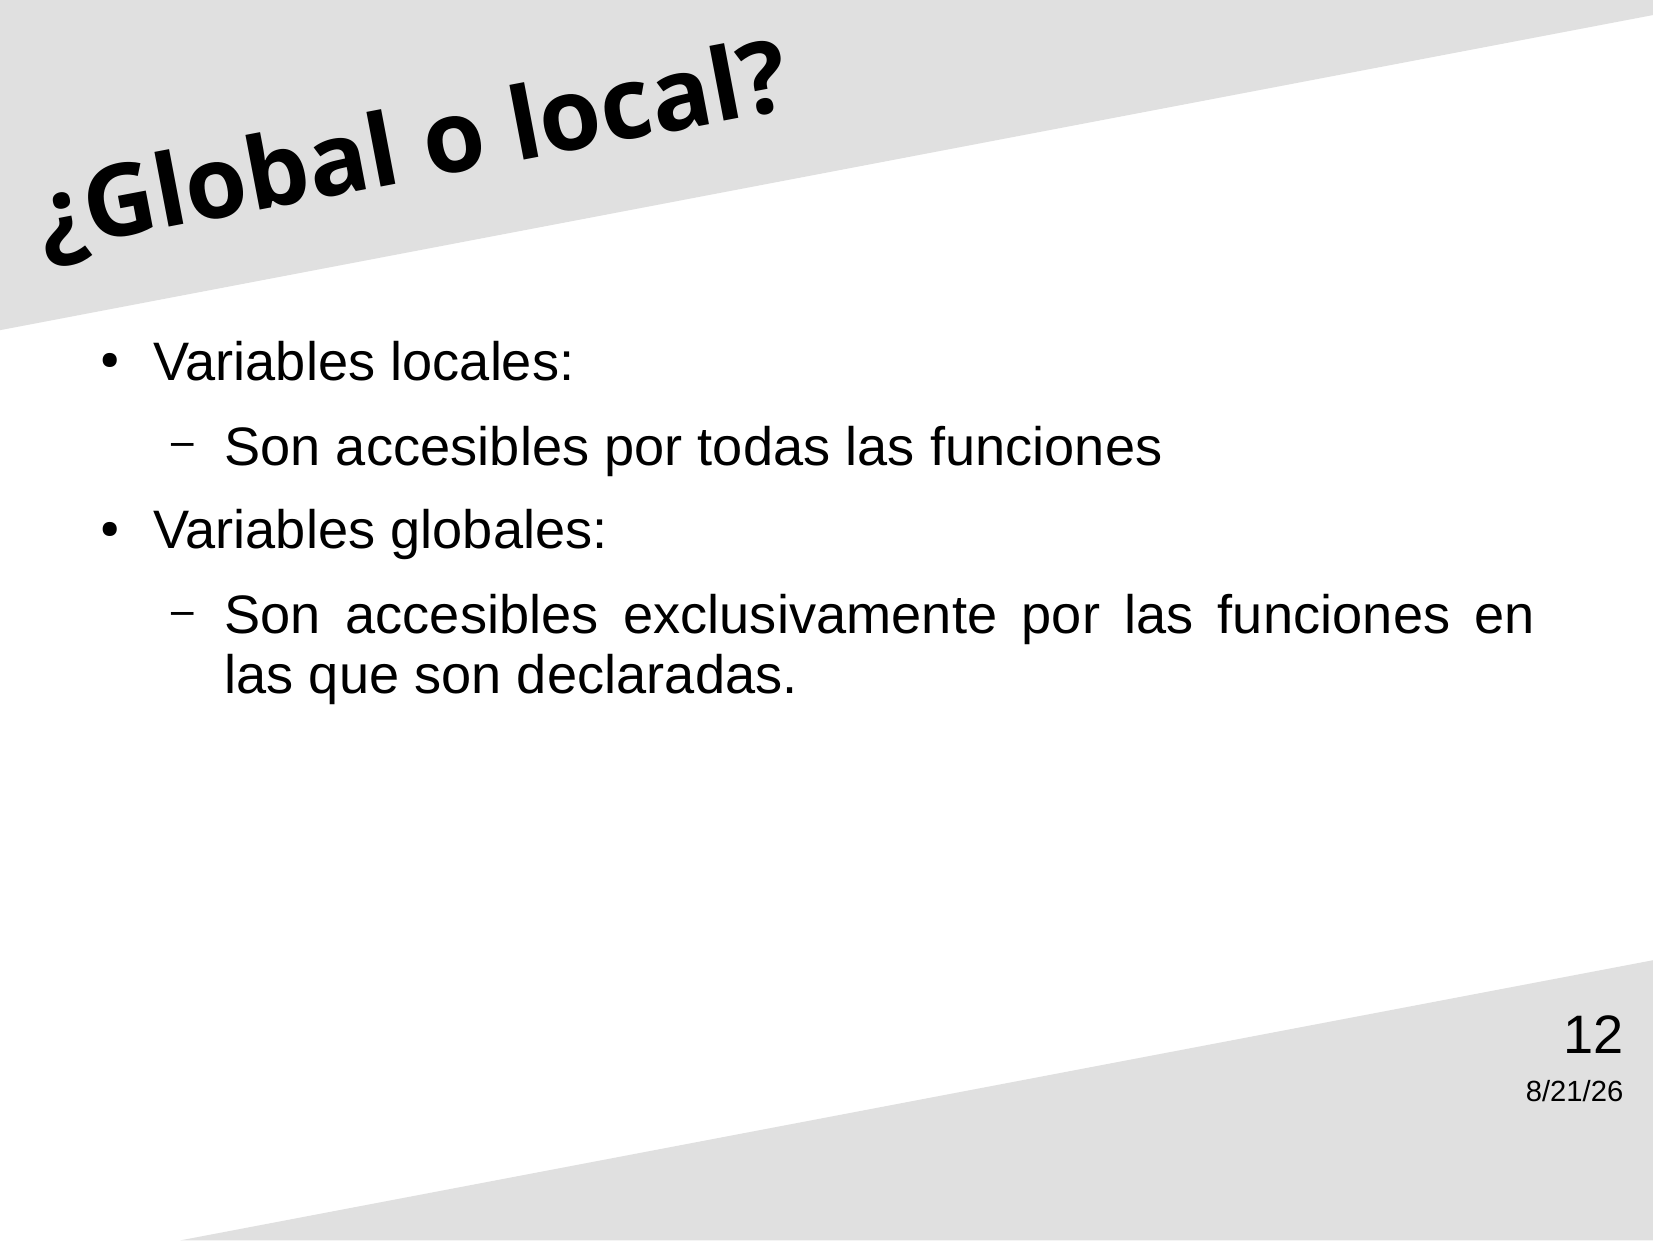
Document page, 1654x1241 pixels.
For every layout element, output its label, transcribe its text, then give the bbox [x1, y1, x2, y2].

list Variables locales: Son accesibles por todas las funciones Variables globales: Son accesibles exclusivamente por las funciones en las que son declaradas. [82, 331, 1538, 1052]
title ¿Global o local? [16, 0, 1518, 315]
